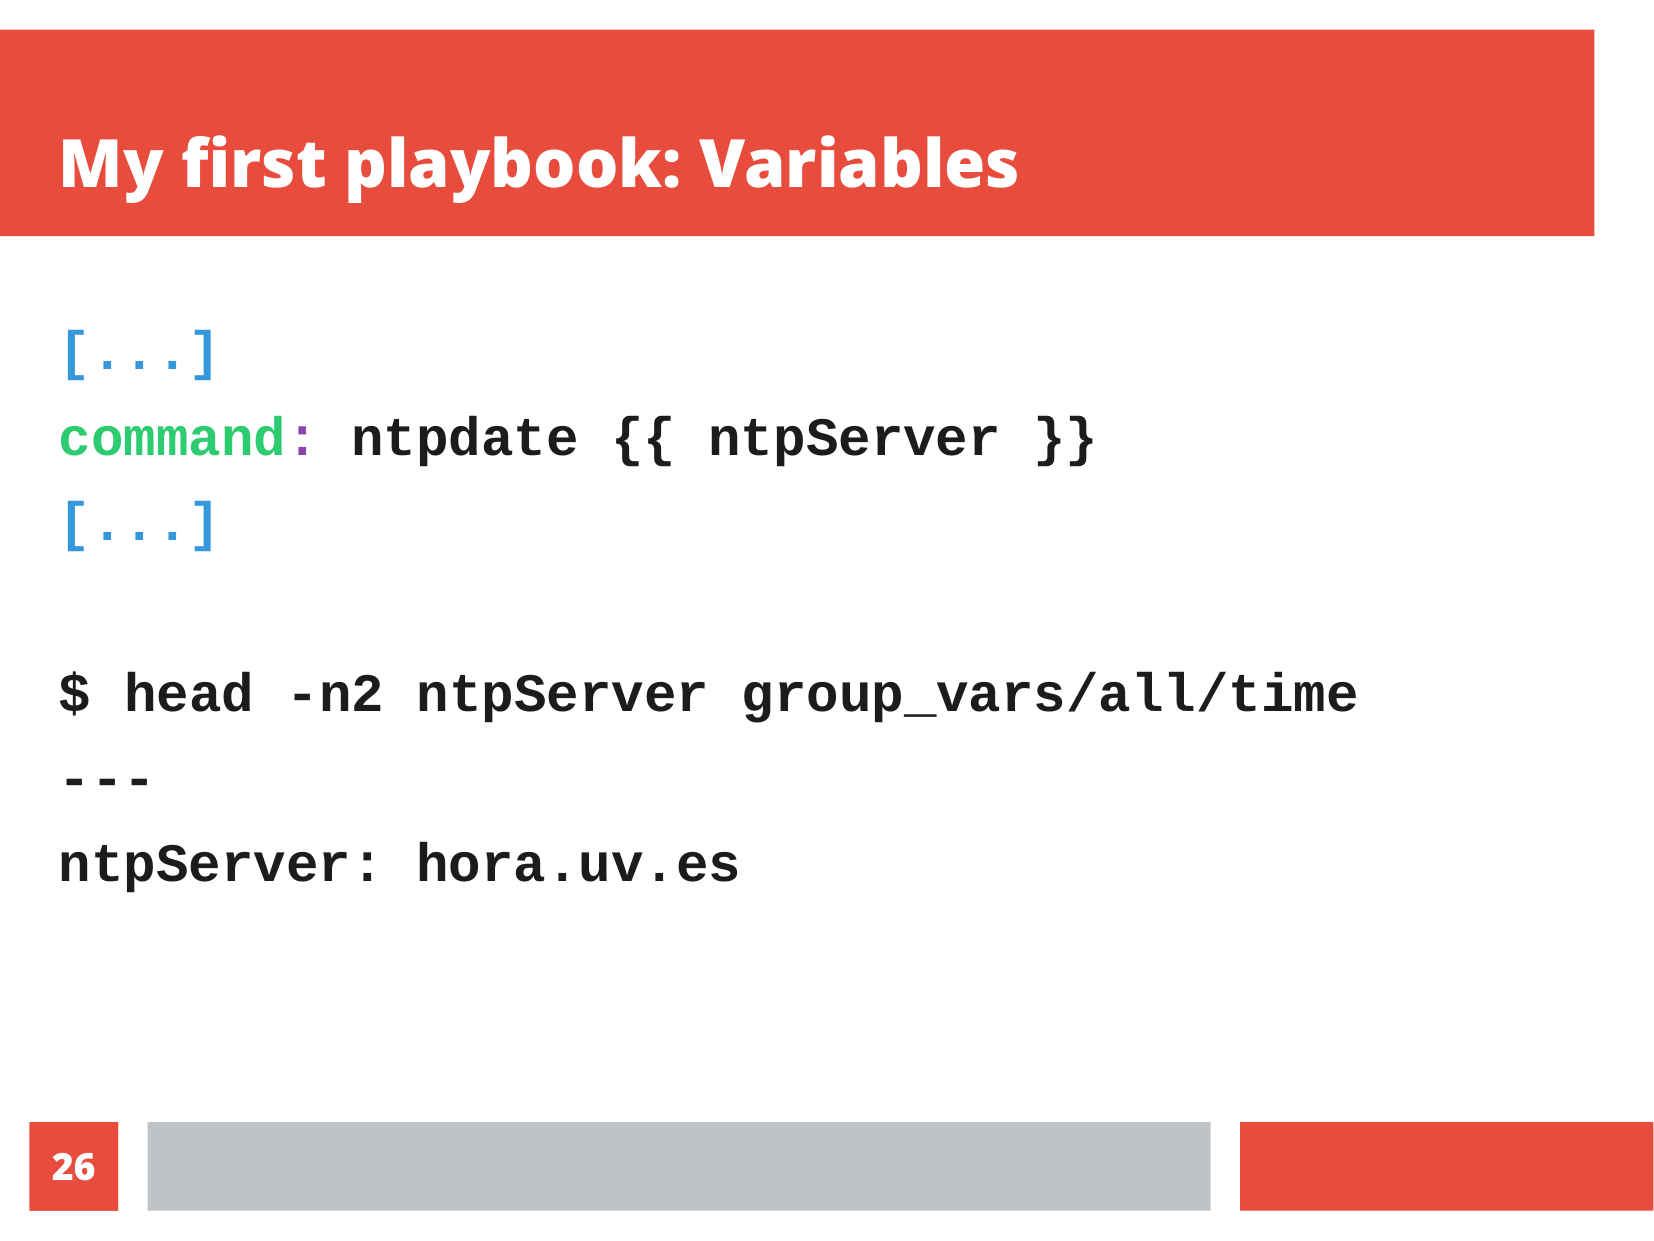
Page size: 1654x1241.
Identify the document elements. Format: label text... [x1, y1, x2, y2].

list [...] command: ntpdate {{ ntpServer }} [...] $ head -n2 ntpServer group_vars/all/time --- ntpServer: hora.uv.es [59, 324, 1565, 1093]
title My first playbook: Variables [59, 59, 1595, 207]
